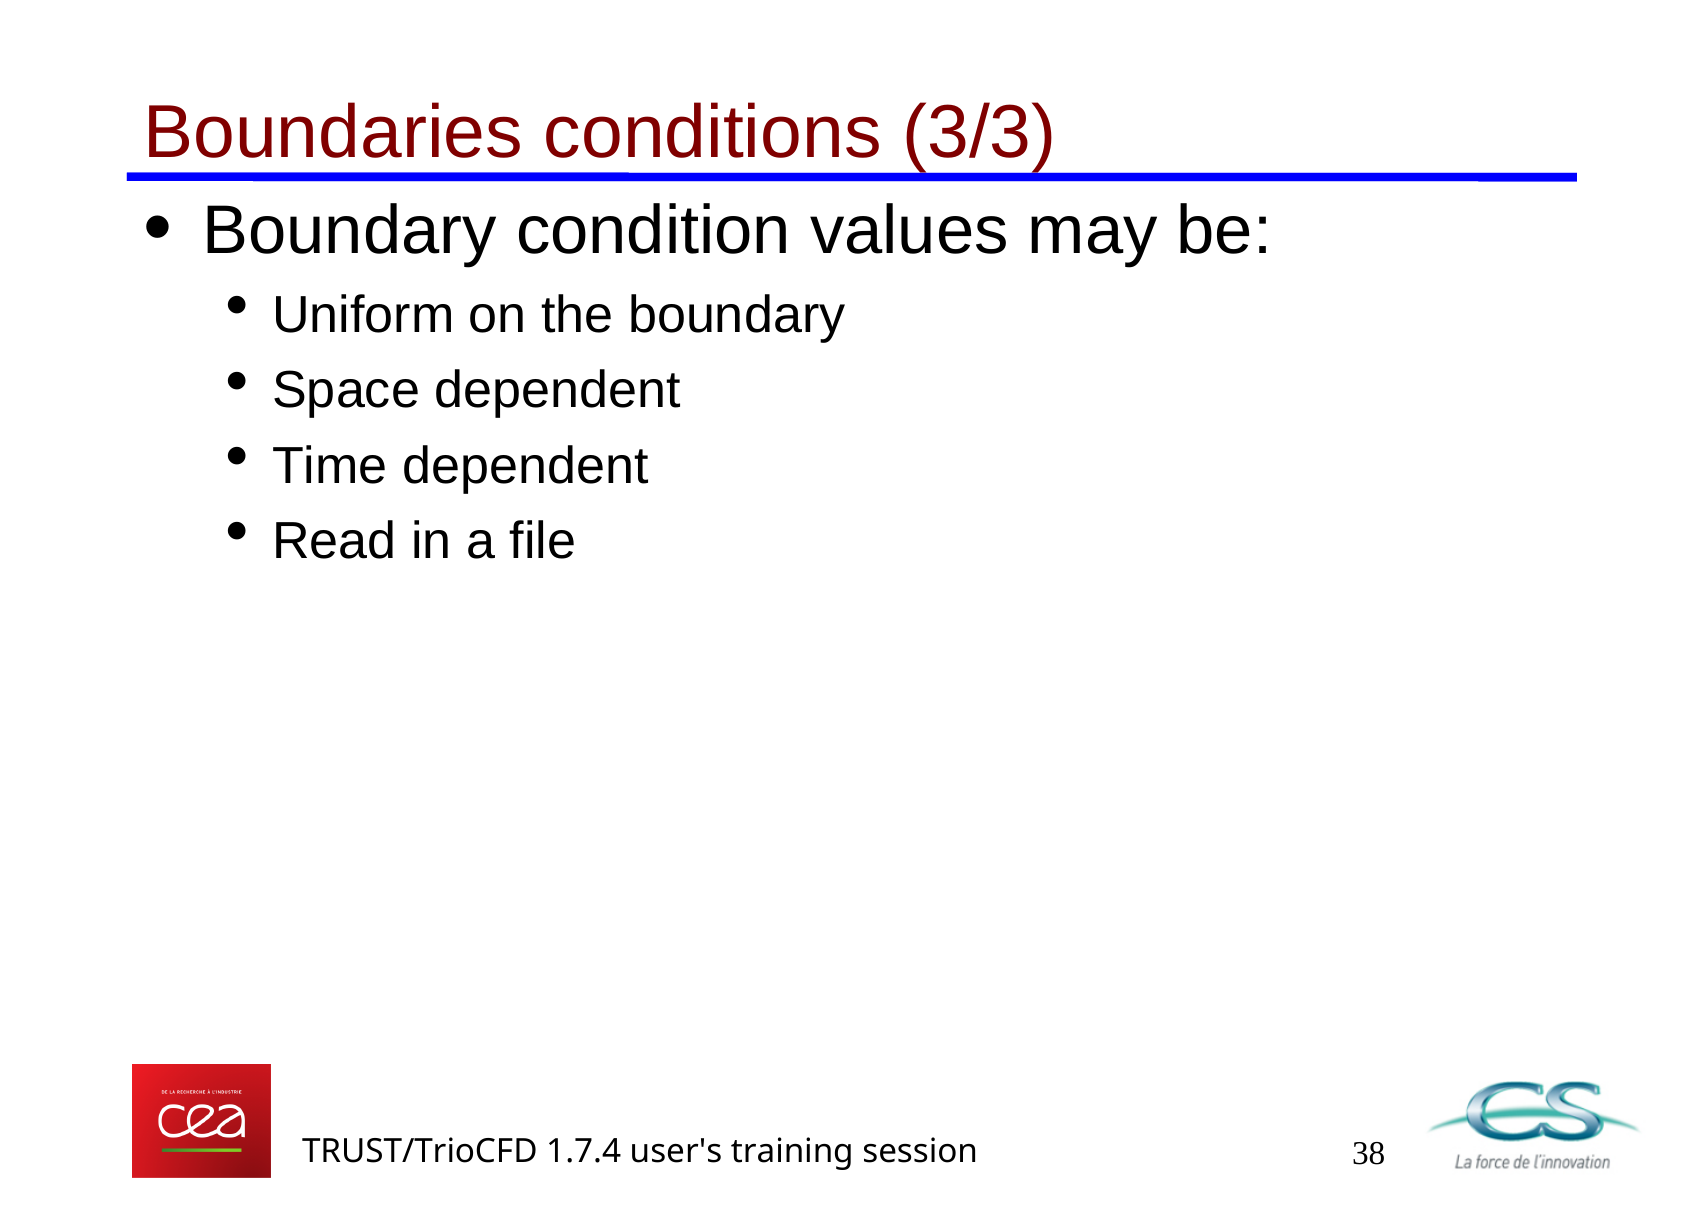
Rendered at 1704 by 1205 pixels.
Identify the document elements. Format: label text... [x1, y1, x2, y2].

list Boundary condition values may be: Uniform on the boundary Space dependent Time dependent Read in a file [127, 181, 1577, 901]
title Boundaries conditions (3/3) [127, 39, 1577, 172]
picture [1423, 1072, 1648, 1179]
picture [132, 1064, 271, 1178]
